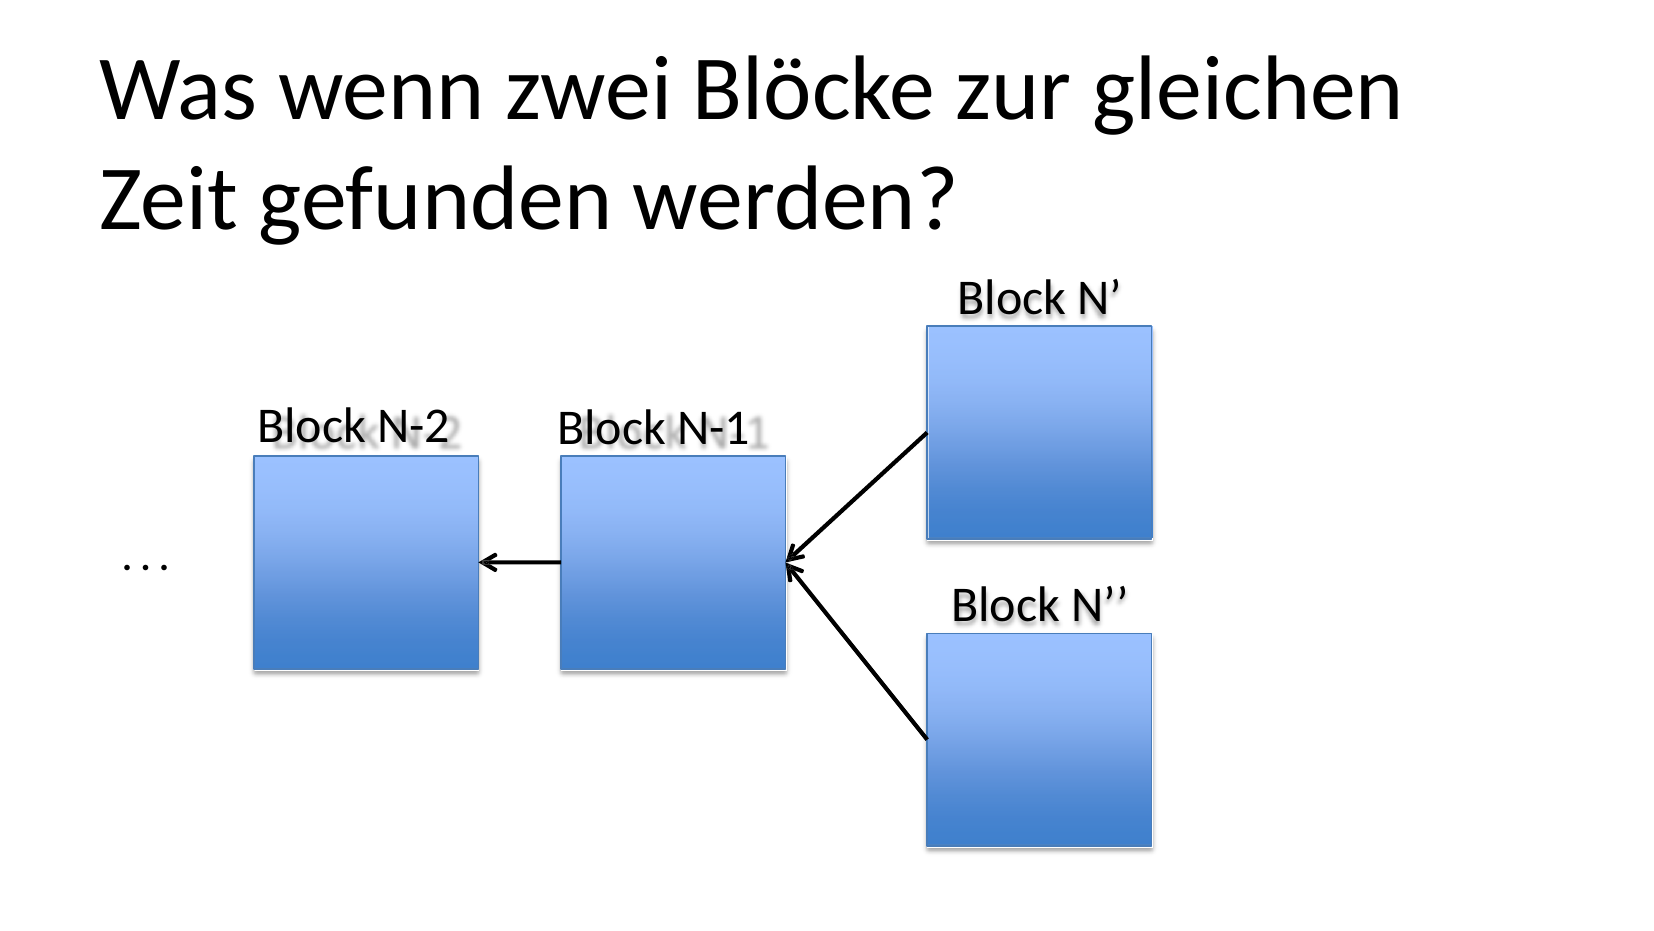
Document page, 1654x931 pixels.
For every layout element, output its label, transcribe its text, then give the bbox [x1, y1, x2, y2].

text_box Block N-1 [555, 394, 820, 455]
text_box Block N’ [955, 264, 1170, 325]
text_box Block N’’ [949, 571, 1176, 632]
text_box . . . [120, 532, 224, 578]
title Was wenn zwei Blöcke zur gleichen Zeit gefunden werden? [99, 27, 1555, 193]
text_box Block N-2 [254, 392, 498, 453]
text_box [233, 249, 1177, 916]
